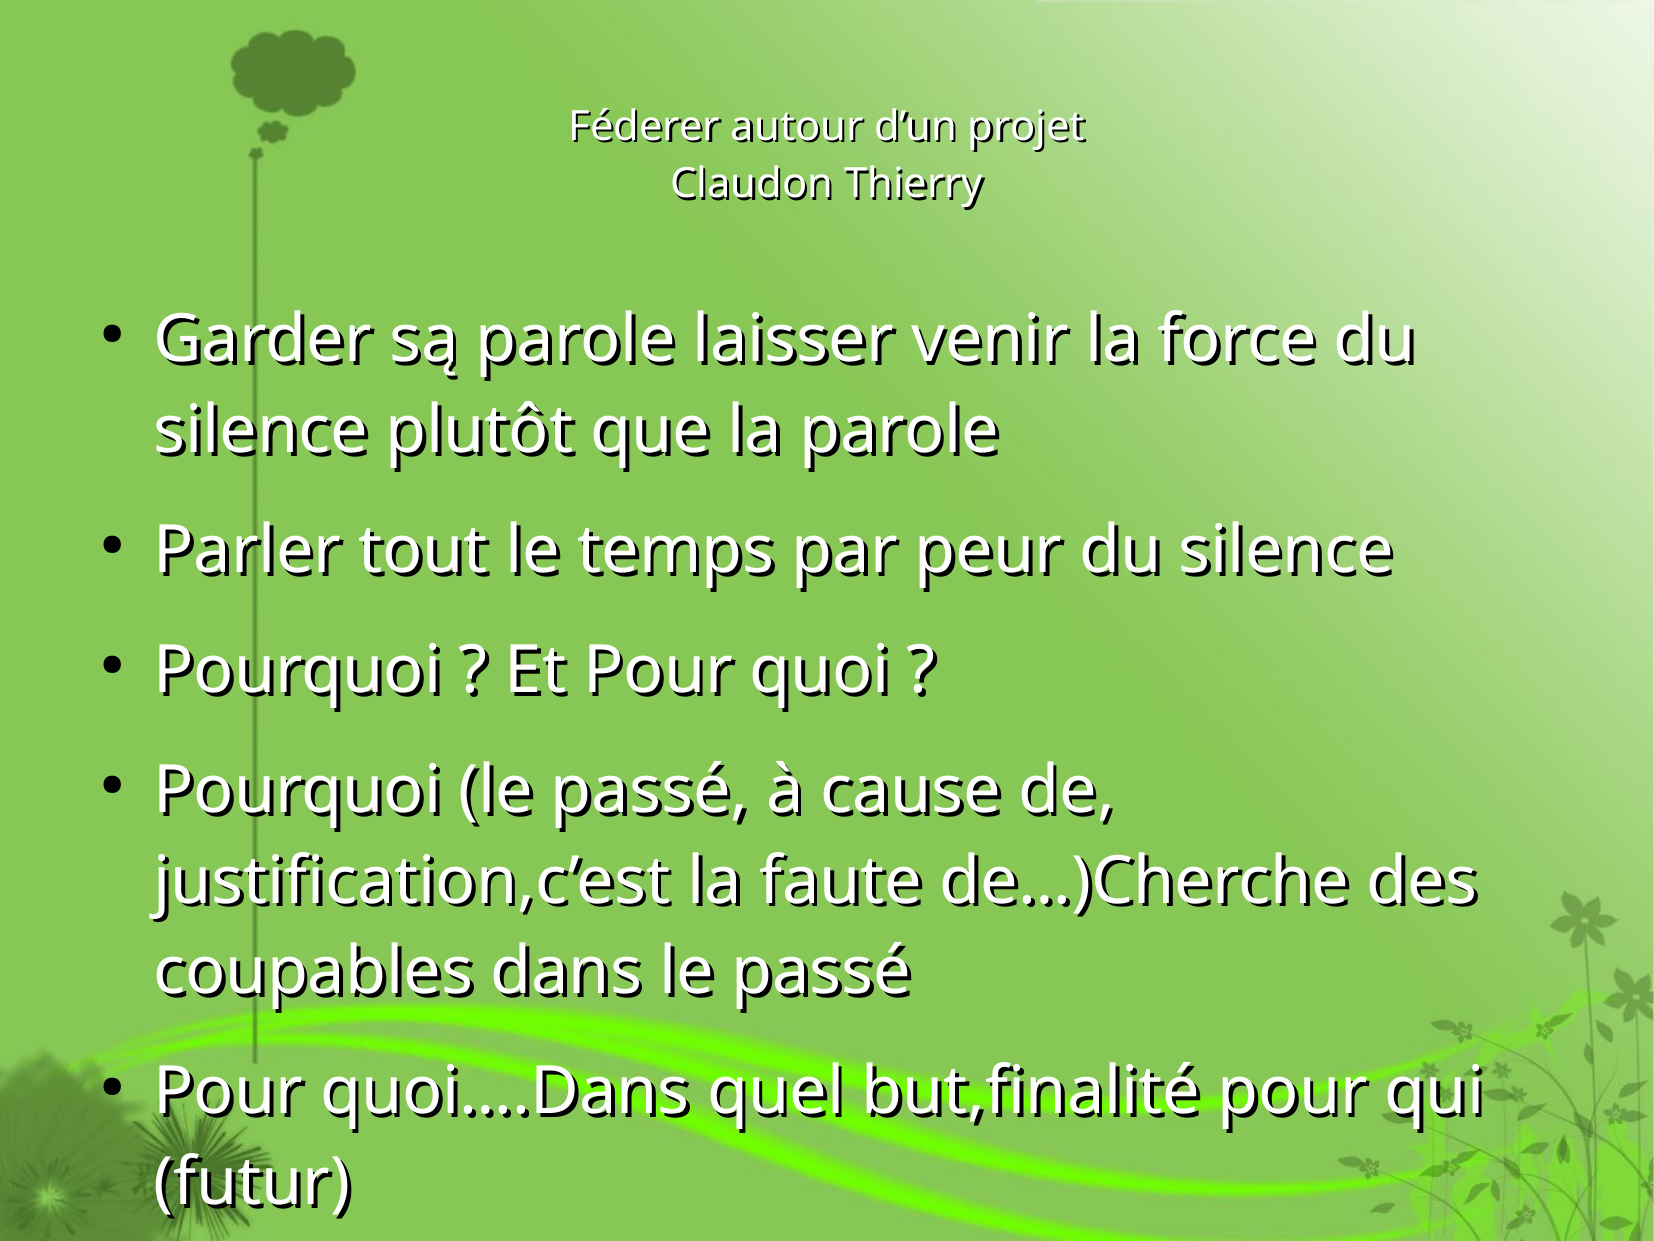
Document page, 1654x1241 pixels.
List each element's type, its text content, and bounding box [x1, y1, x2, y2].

picture [0, 0, 1654, 1241]
list Garder są parole laisser venir la force du silence plutôt que la parole Parler tout le temps par peur du silence Pourquoi ? Et Pour quoi ? Pourquoi (le passé, à cause de, justification,c’est la faute de…)Cherche des coupables dans le passé Pour quoi….Dans quel but,finalité pour qui (futur) [82, 290, 1571, 1079]
title Féderer autour d’un projet Claudon Thierry [82, 49, 1571, 257]
